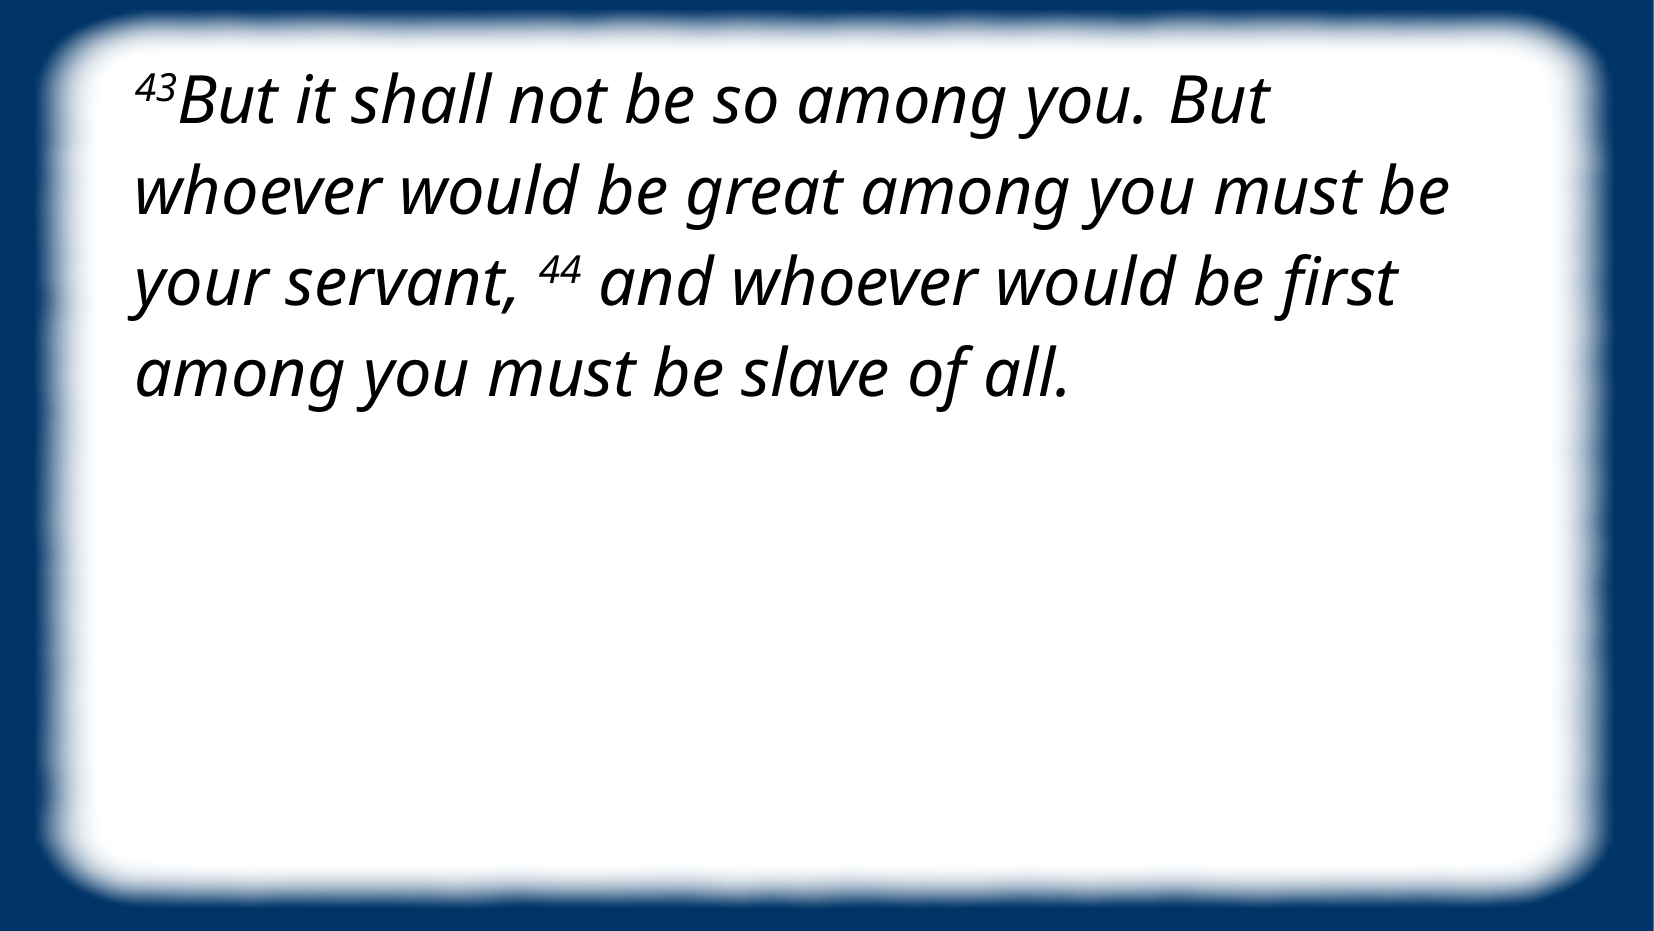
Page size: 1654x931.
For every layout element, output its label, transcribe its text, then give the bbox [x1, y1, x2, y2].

text_box 43But it shall not be so among you. But whoever would be great among you must be your servant, 44 and whoever would be first among you must be slave of all. [120, 45, 1531, 451]
picture [0, 0, 1654, 931]
